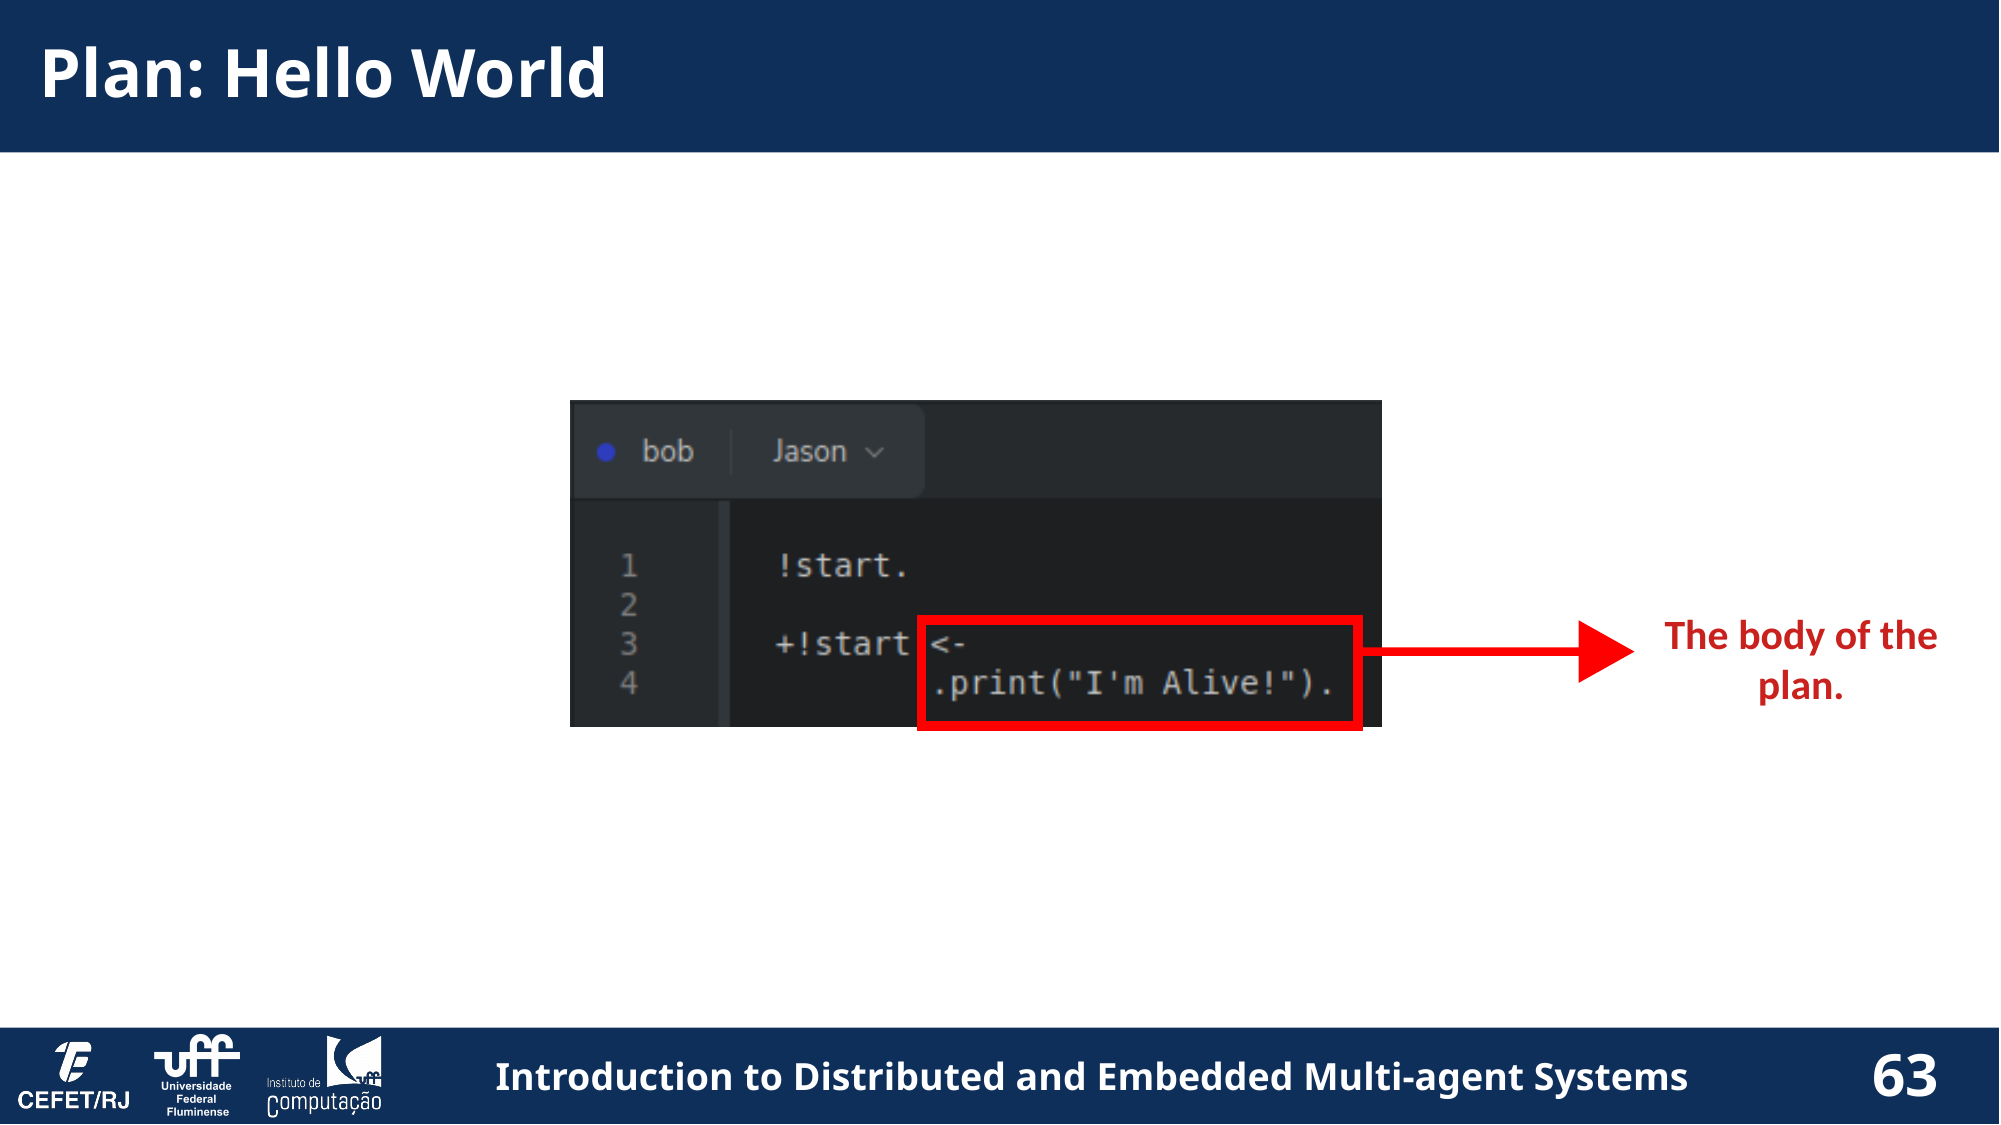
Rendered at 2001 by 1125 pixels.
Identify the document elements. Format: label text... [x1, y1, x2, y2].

text_box [1357, 620, 1635, 683]
picture [18, 1021, 129, 1125]
picture [265, 1033, 383, 1118]
picture [1363, 656, 1382, 727]
text_box The body of the plan. [1642, 600, 1961, 716]
picture [570, 400, 1382, 727]
text_box Plan: Hello World [25, 23, 1999, 119]
picture [926, 625, 1353, 721]
picture [153, 1033, 241, 1121]
